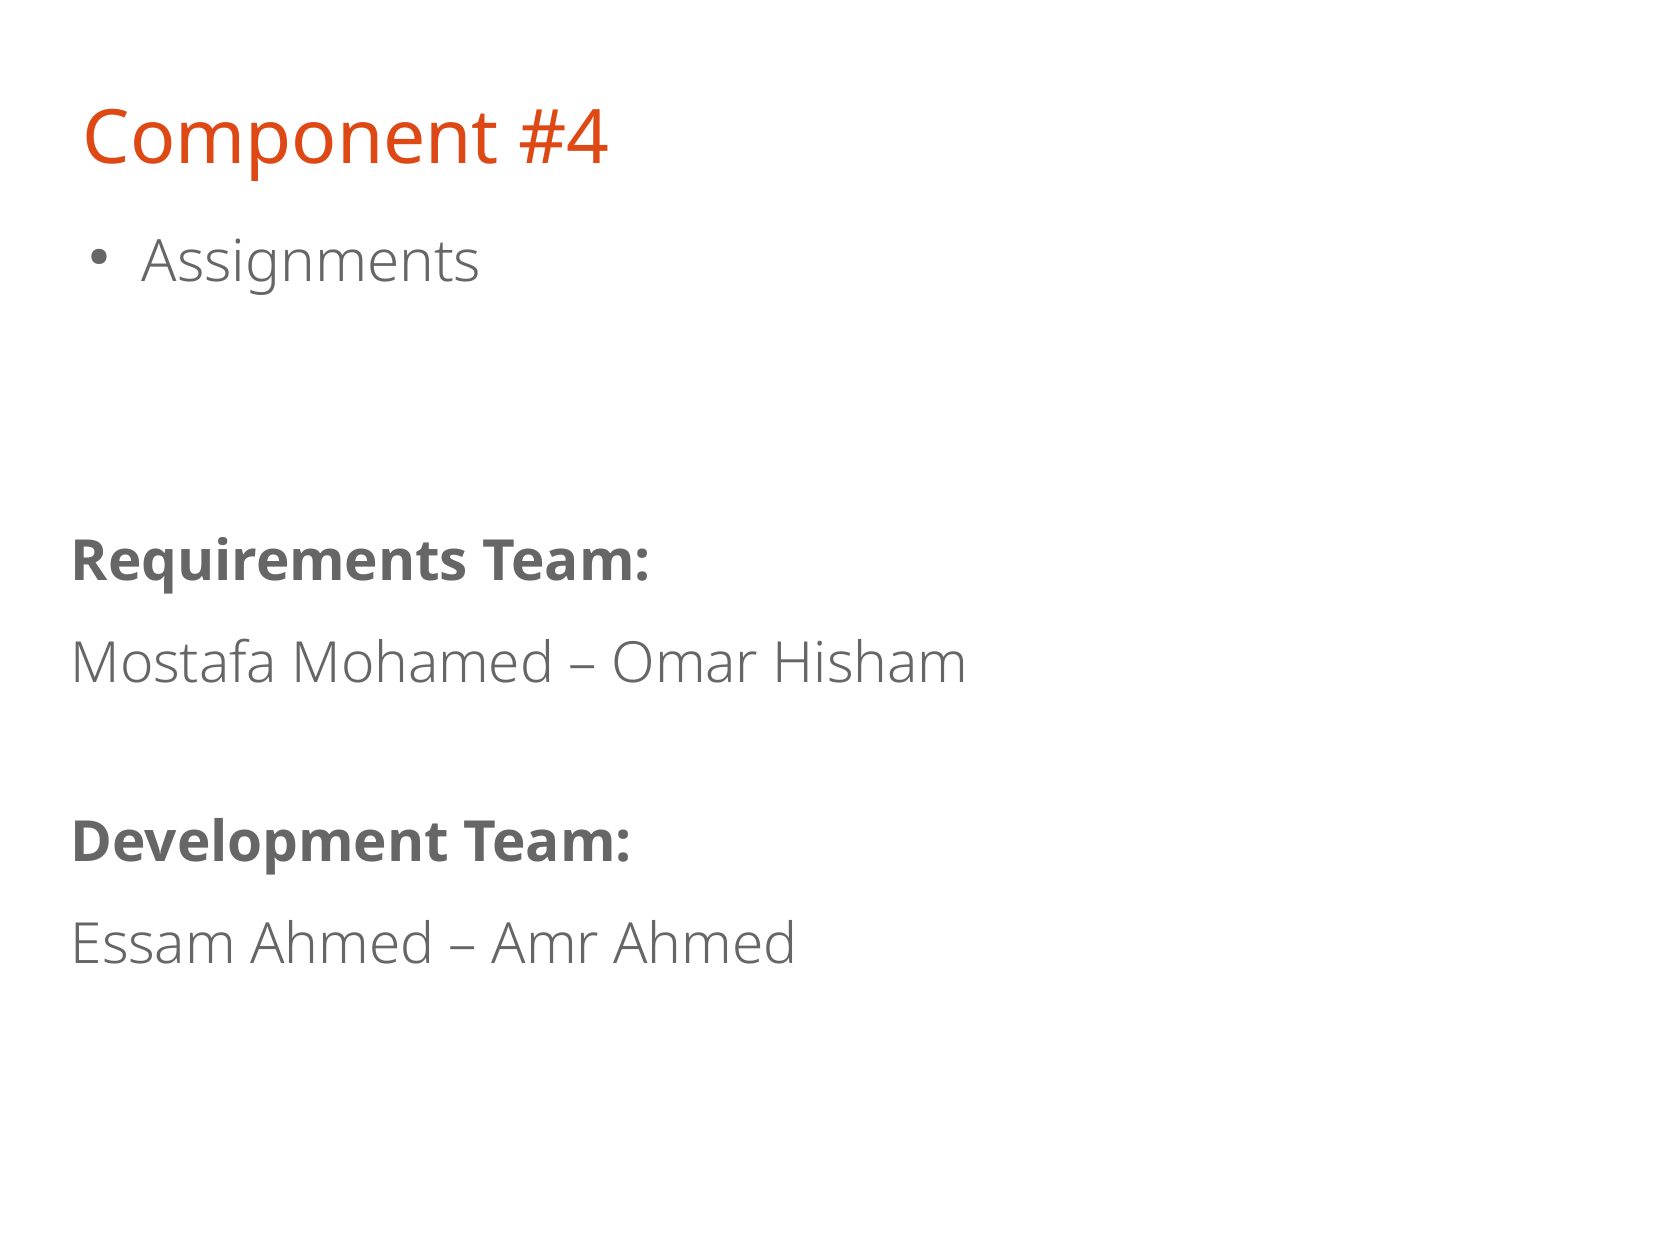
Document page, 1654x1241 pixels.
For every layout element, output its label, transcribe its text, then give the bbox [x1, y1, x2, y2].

list Assignments [70, 218, 1560, 402]
title Component #4 [82, 70, 1571, 198]
list Requirements Team: Mostafa Mohamed – Omar Hisham Development Team: Essam Ahmed – Amr Ahmed [70, 519, 1559, 981]
